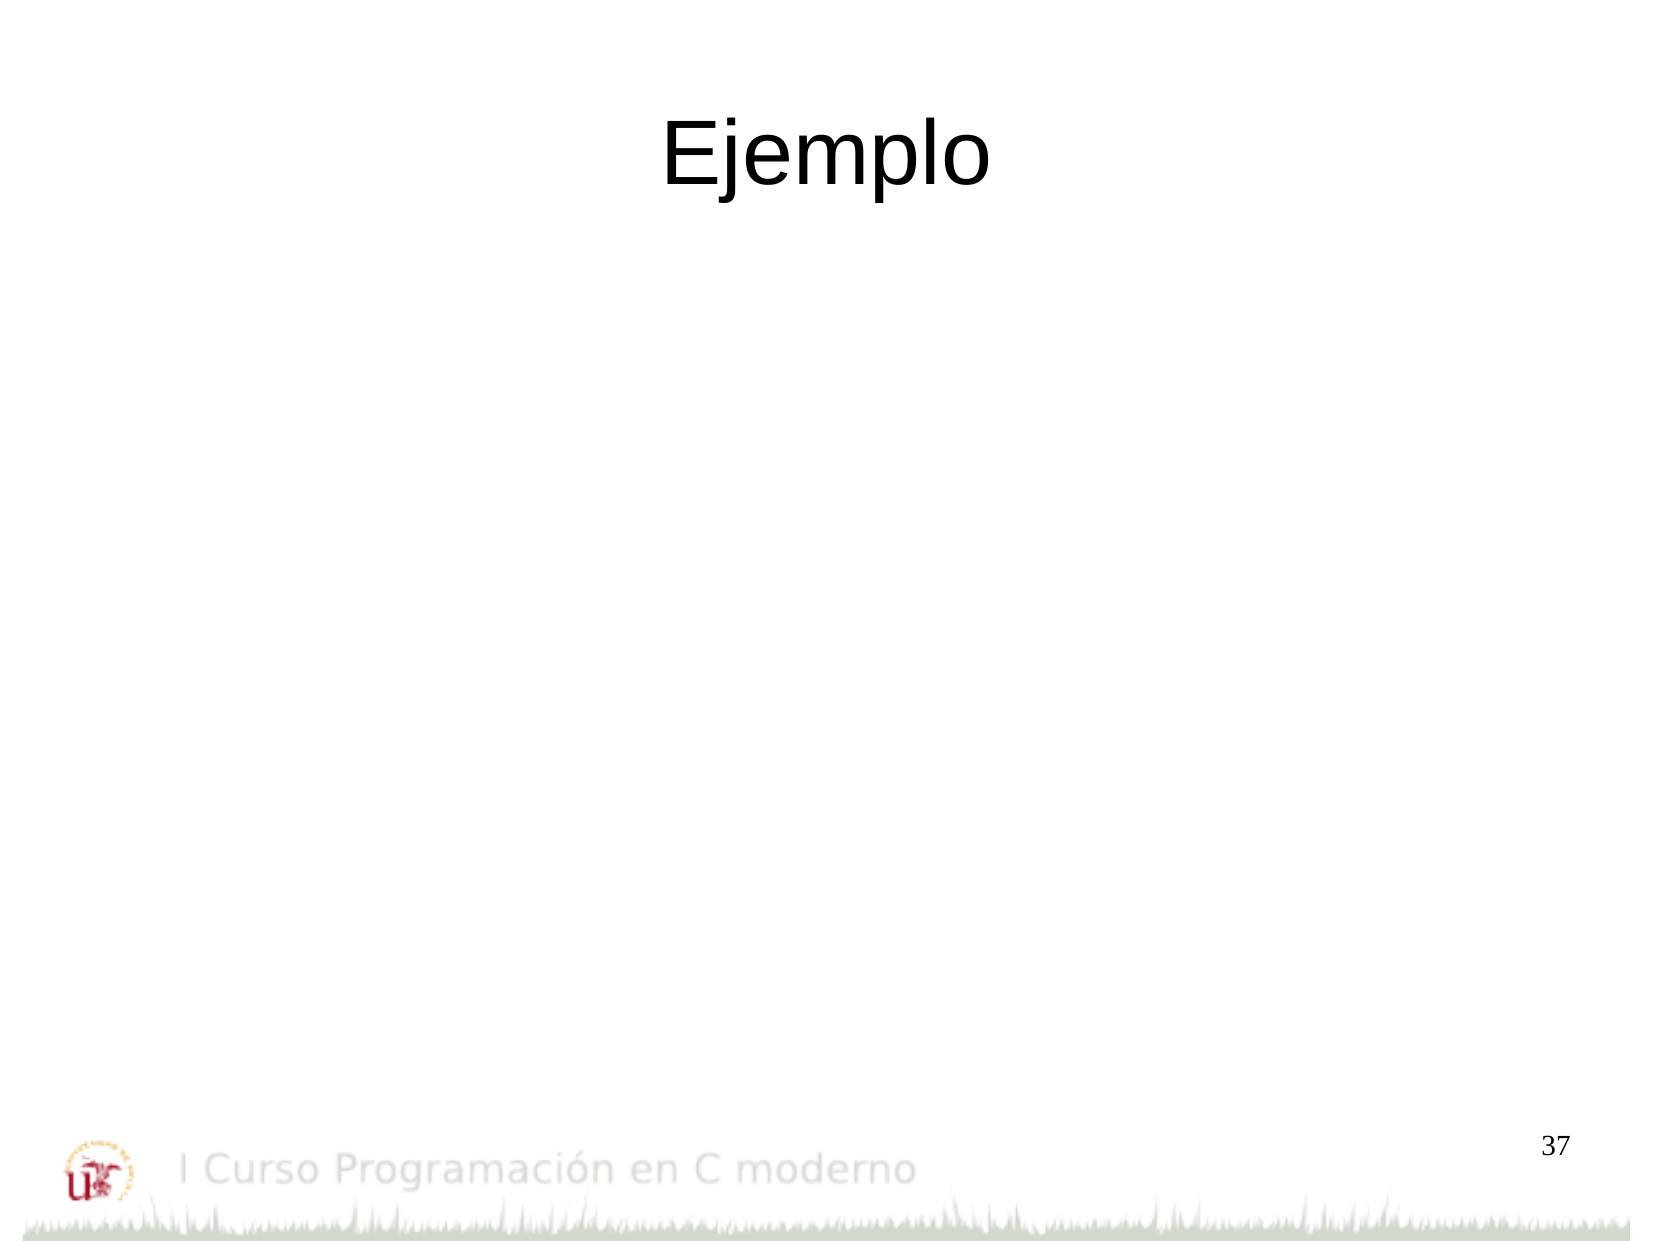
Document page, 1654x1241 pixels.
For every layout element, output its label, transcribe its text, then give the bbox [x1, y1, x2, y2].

picture [23, 1136, 1630, 1241]
title Ejemplo [82, 49, 1571, 257]
